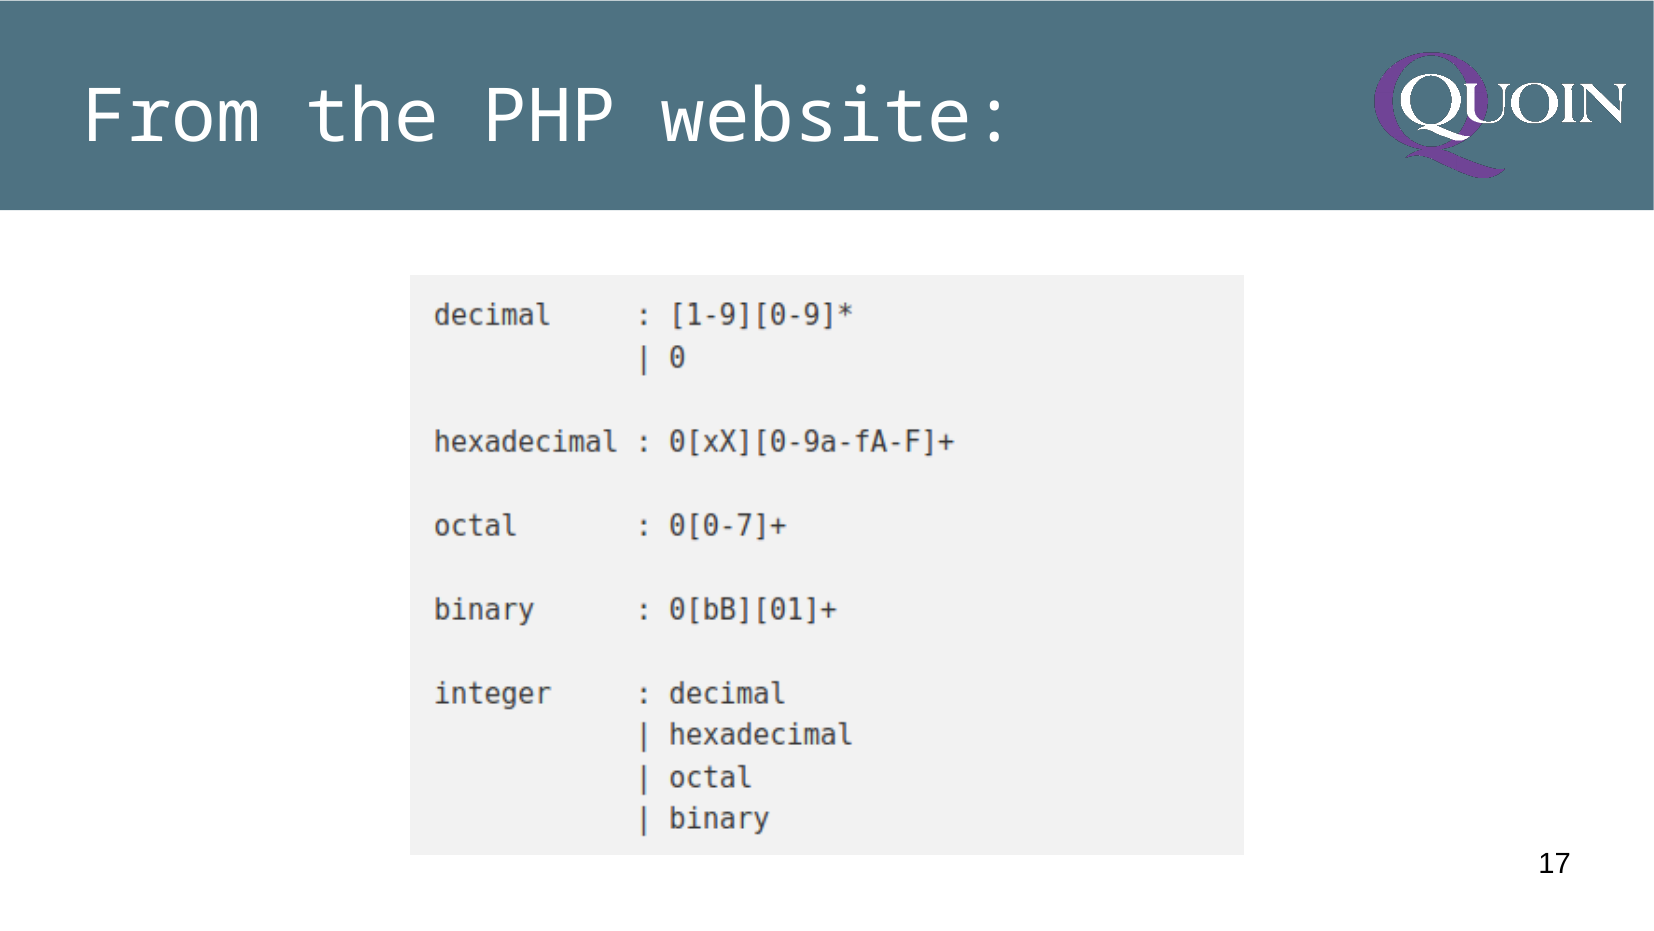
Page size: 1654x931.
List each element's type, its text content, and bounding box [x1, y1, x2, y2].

title From the PHP website: [82, 35, 1235, 189]
picture [410, 275, 1244, 856]
picture [1372, 49, 1654, 180]
